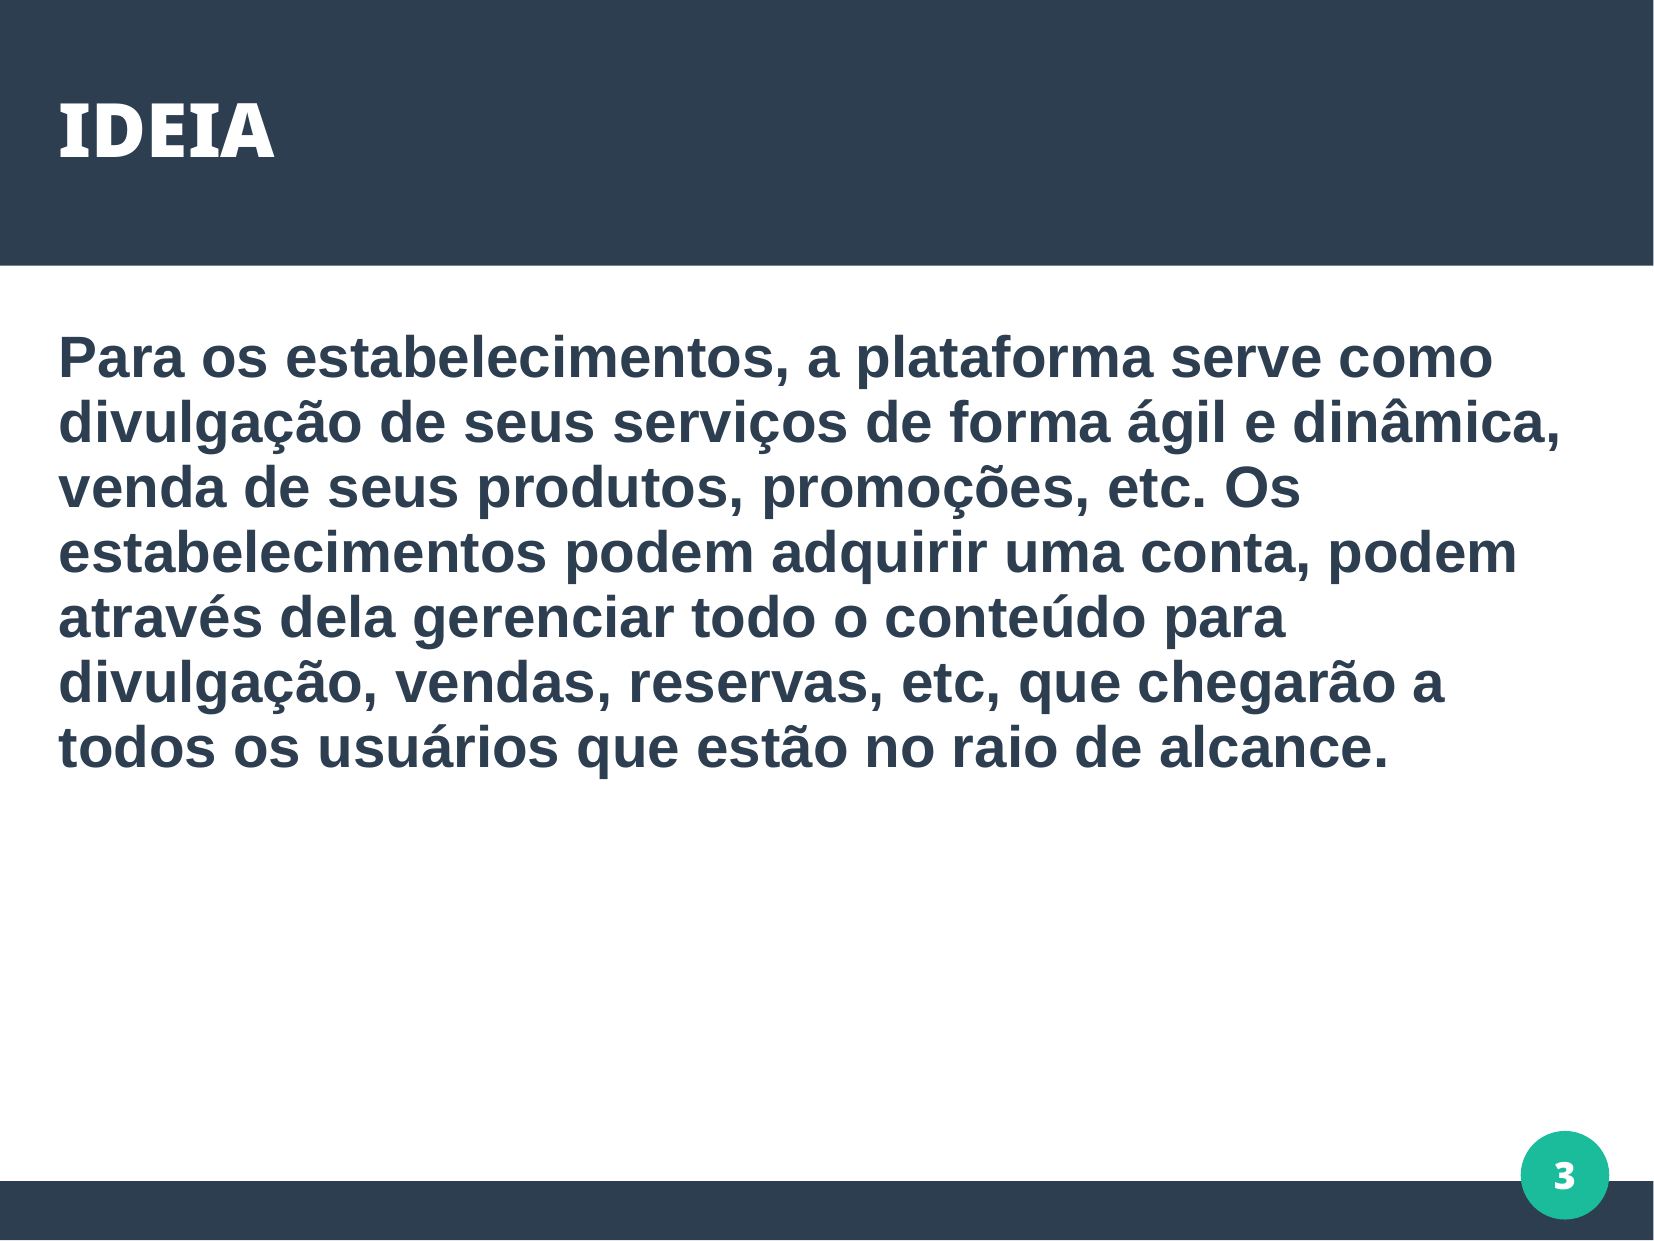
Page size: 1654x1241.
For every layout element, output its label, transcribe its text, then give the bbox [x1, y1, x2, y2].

list Para os estabelecimentos, a plataforma serve como divulgação de seus serviços de forma ágil e dinâmica, venda de seus produtos, promoções, etc. Os estabelecimentos podem adquirir uma conta, podem através dela gerenciar todo o conteúdo para divulgação, vendas, reservas, etc, que chegarão a todos os usuários que estão no raio de alcance. [59, 324, 1595, 1152]
title IDEIA [59, 49, 1595, 207]
